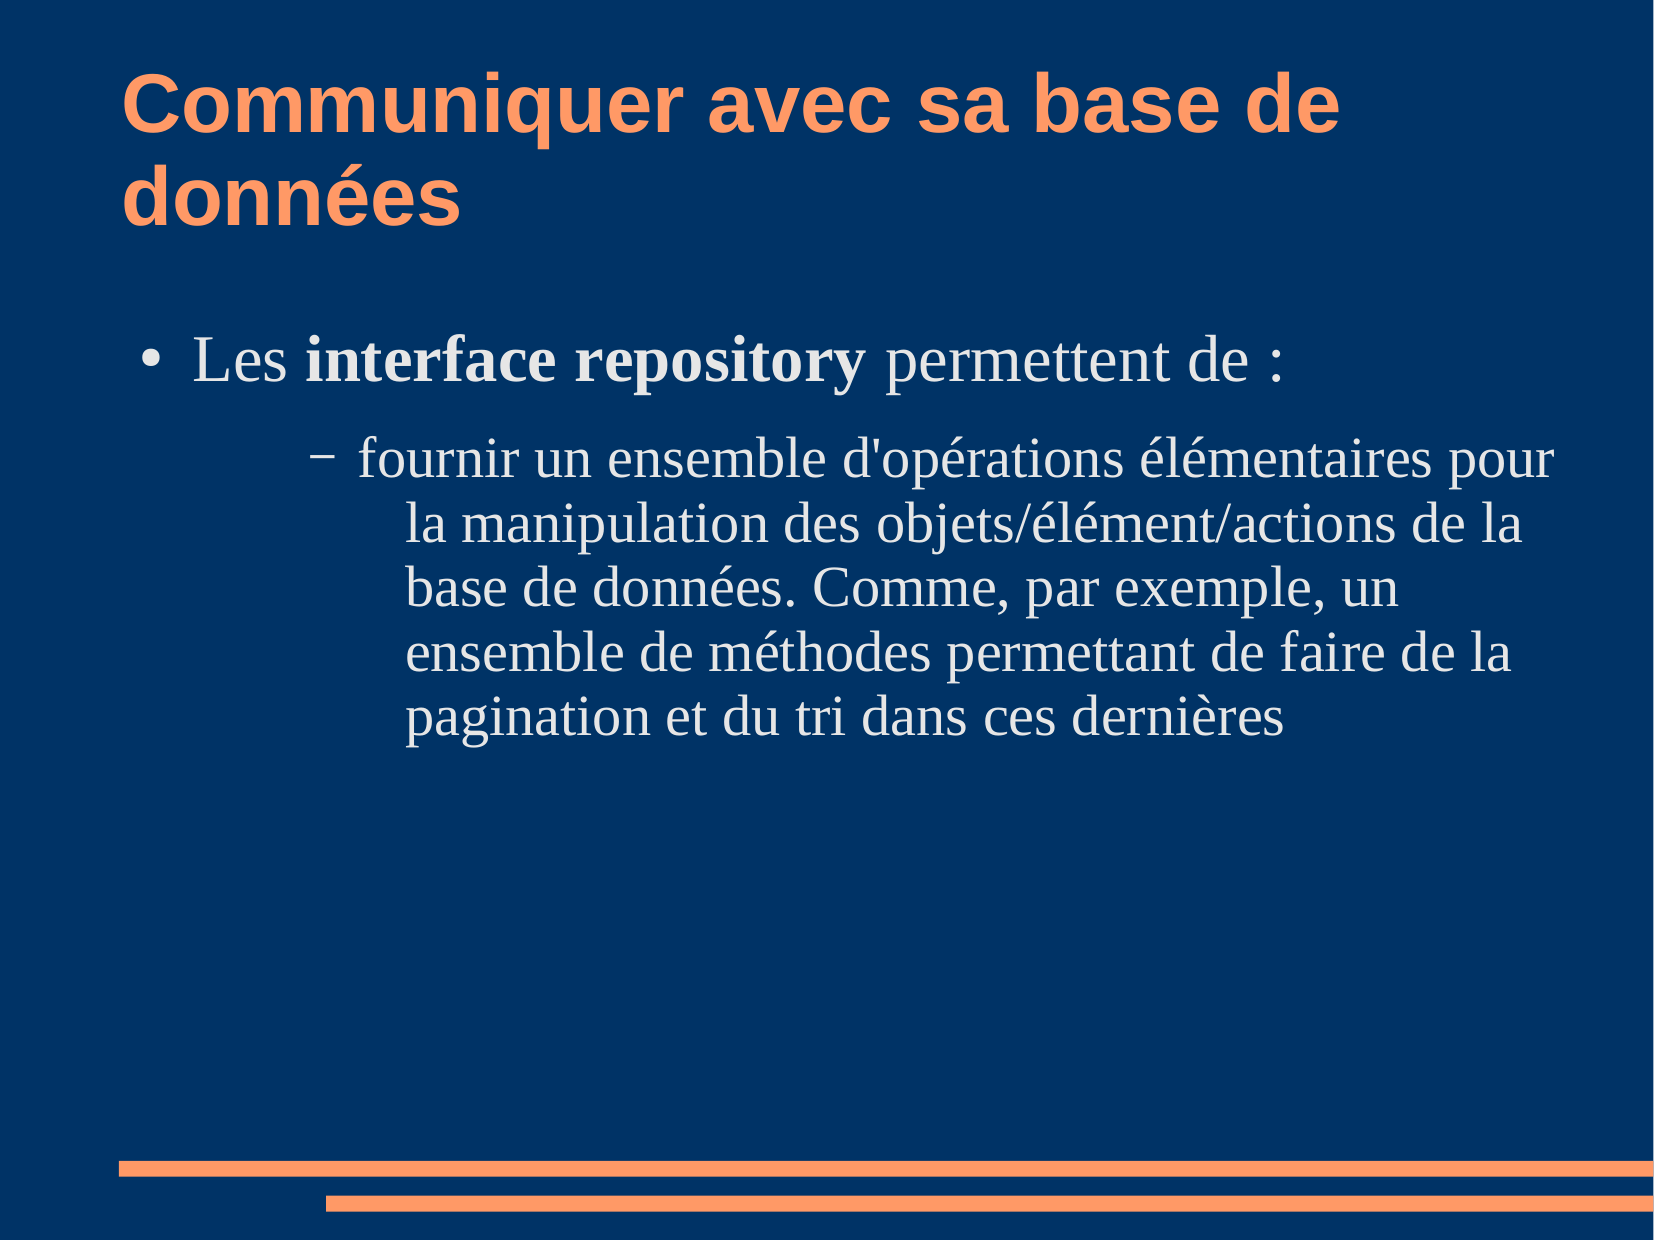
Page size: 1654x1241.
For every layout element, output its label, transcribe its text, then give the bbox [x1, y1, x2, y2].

list Les interface repository permettent de : fournir un ensemble d'opérations élémentaires pour la manipulation des objets/élément/actions de la base de données. Comme, par exemple, un ensemble de méthodes permettant de faire de la pagination et du tri dans ces dernières [121, 322, 1561, 1132]
title Communiquer avec sa base de données [121, 46, 1534, 254]
